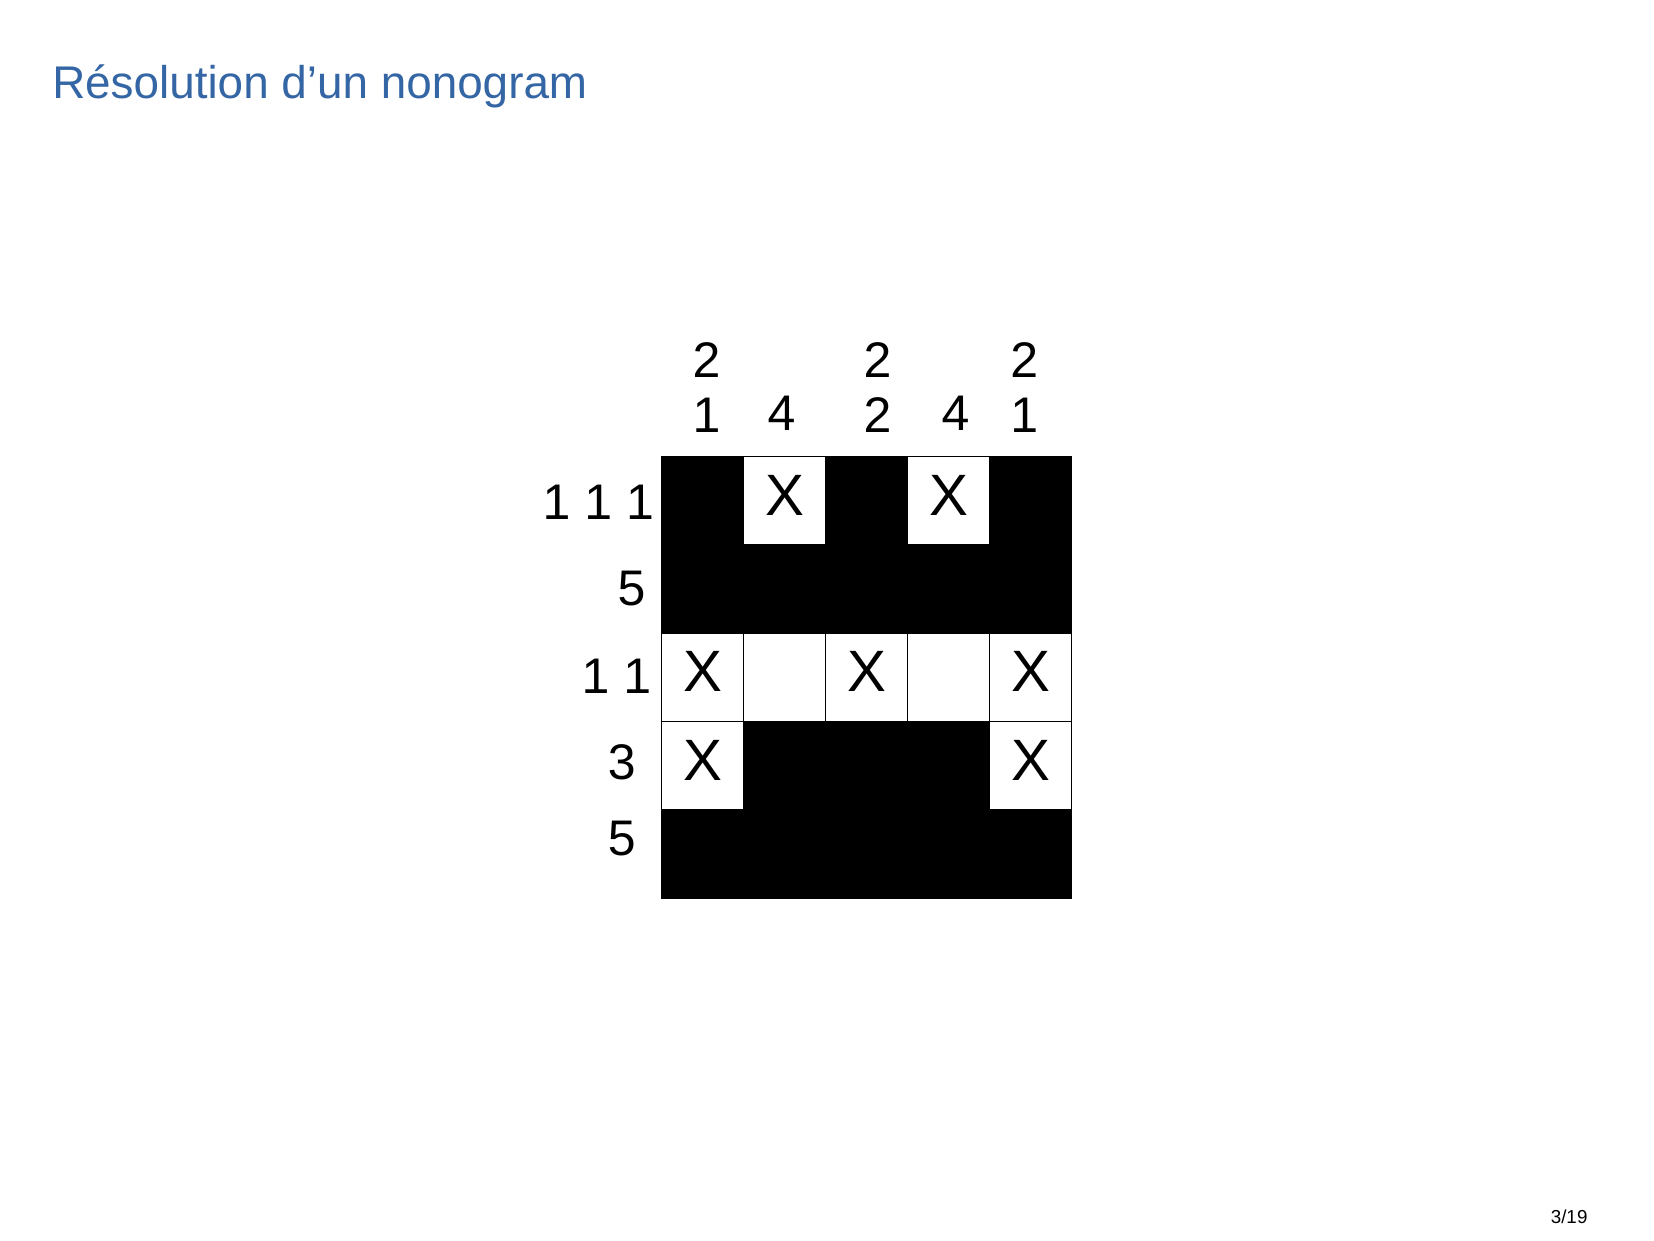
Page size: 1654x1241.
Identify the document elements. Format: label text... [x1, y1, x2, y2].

text_box Résolution d’un nonogram [37, 49, 638, 200]
table_cell [678, 545, 743, 633]
table_cell [826, 545, 907, 633]
table_cell [744, 634, 825, 721]
table_header [826, 457, 907, 544]
table_header [662, 457, 743, 544]
table_cell [990, 545, 1071, 633]
table_cell [744, 810, 825, 898]
text_box 2 1 [995, 324, 1053, 457]
table_cell [826, 722, 907, 809]
table_cell [908, 634, 989, 721]
table_cell [908, 810, 989, 898]
table_cell [826, 810, 907, 898]
table_cell [908, 722, 989, 809]
table_cell [662, 810, 743, 898]
text_box 3 [593, 727, 651, 803]
text_box 3/19 [1536, 1198, 1613, 1235]
text_box 2 1 [677, 324, 736, 457]
table_cell [990, 810, 1071, 898]
text_box 4 [926, 377, 965, 454]
text_box 5 [593, 803, 644, 879]
table_cell [744, 545, 825, 633]
table_cell X [990, 722, 1071, 809]
text_box 5 [602, 553, 678, 641]
table_header X [908, 457, 989, 544]
table_cell [744, 722, 825, 809]
text_box 1 1 [566, 640, 680, 717]
text_box 1 1 1 [527, 466, 678, 553]
table_cell [908, 545, 989, 633]
table_cell X [990, 634, 1071, 721]
table_cell X [662, 722, 743, 809]
table_header X [744, 457, 825, 544]
text_box 4 [752, 377, 791, 454]
table_cell X [826, 634, 907, 721]
table_header [990, 457, 1071, 544]
text_box 2 2 [848, 324, 887, 457]
table_cell X [662, 634, 743, 721]
